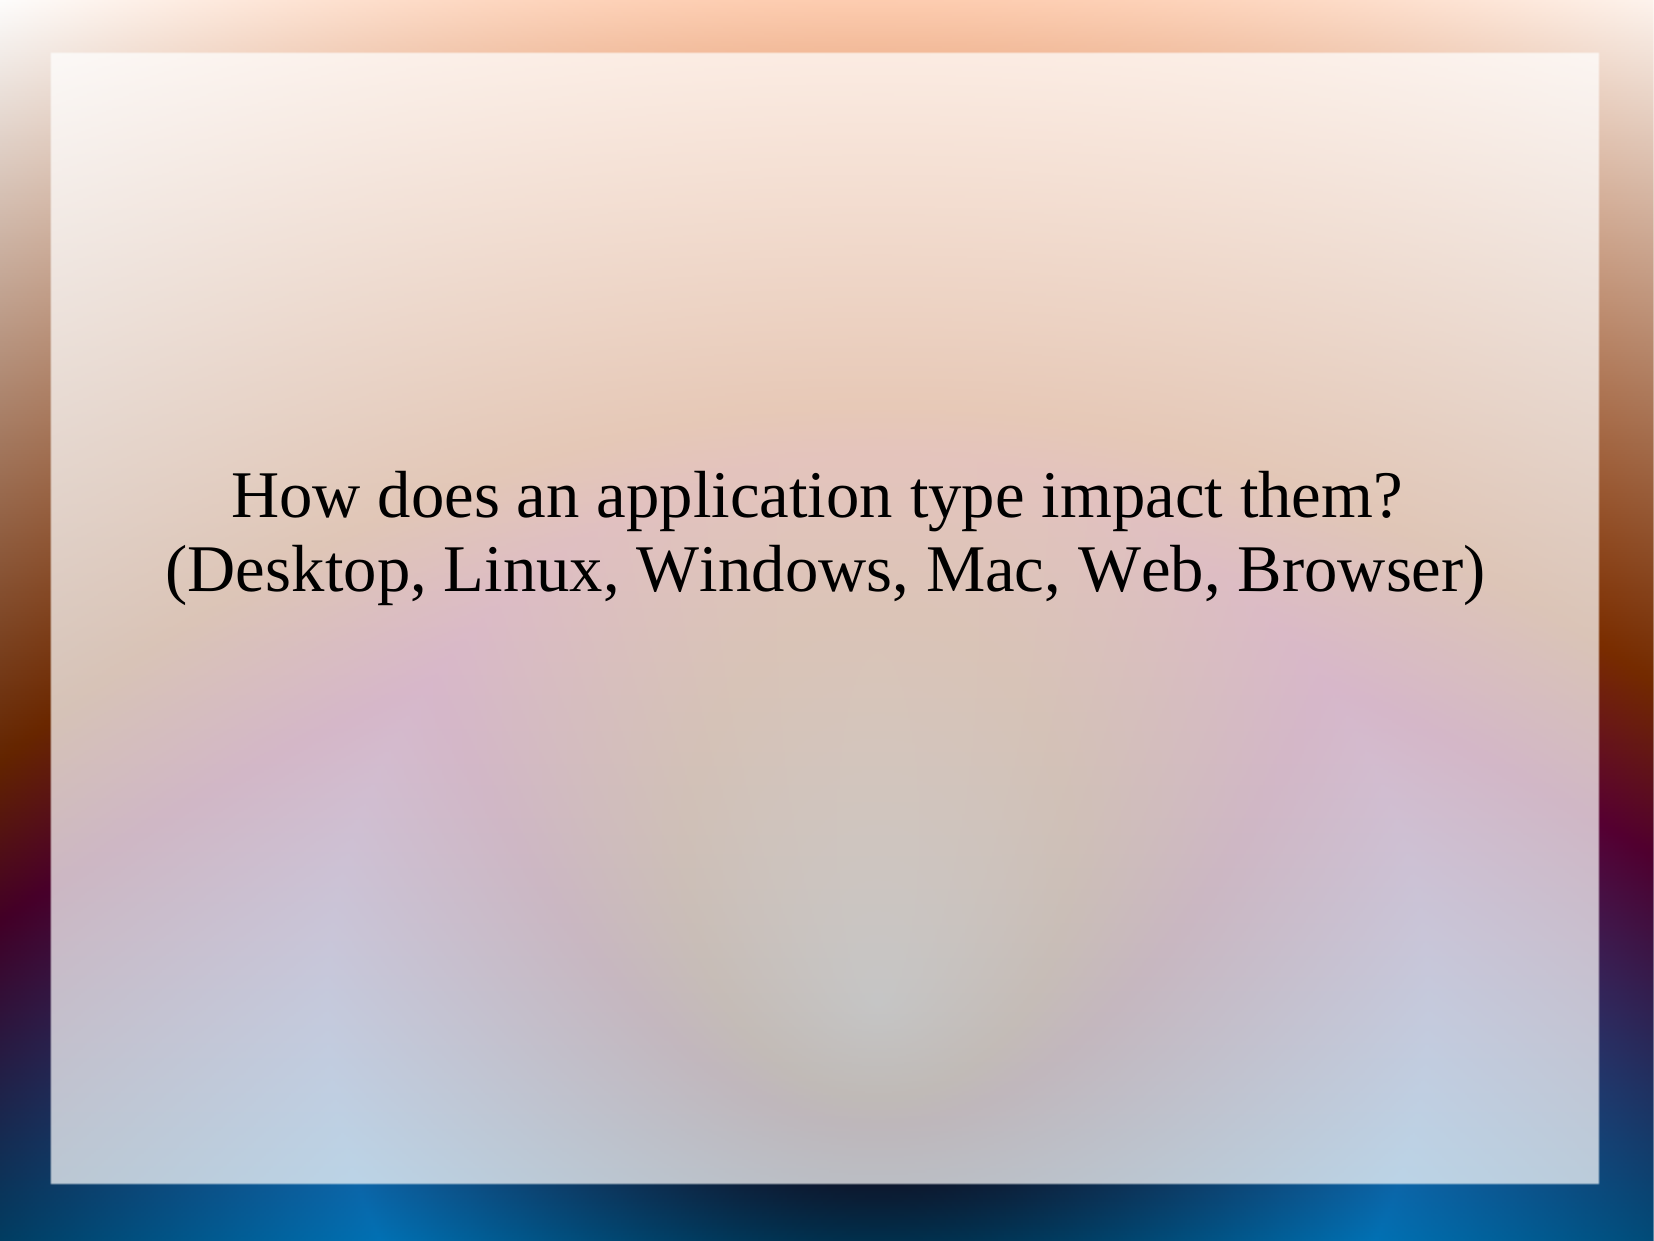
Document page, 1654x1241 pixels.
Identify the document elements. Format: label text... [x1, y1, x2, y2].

subtitle How does an application type impact them? (Desktop, Linux, Windows, Mac, Web, Browser) [82, 55, 1571, 1010]
picture [0, 0, 1654, 1241]
